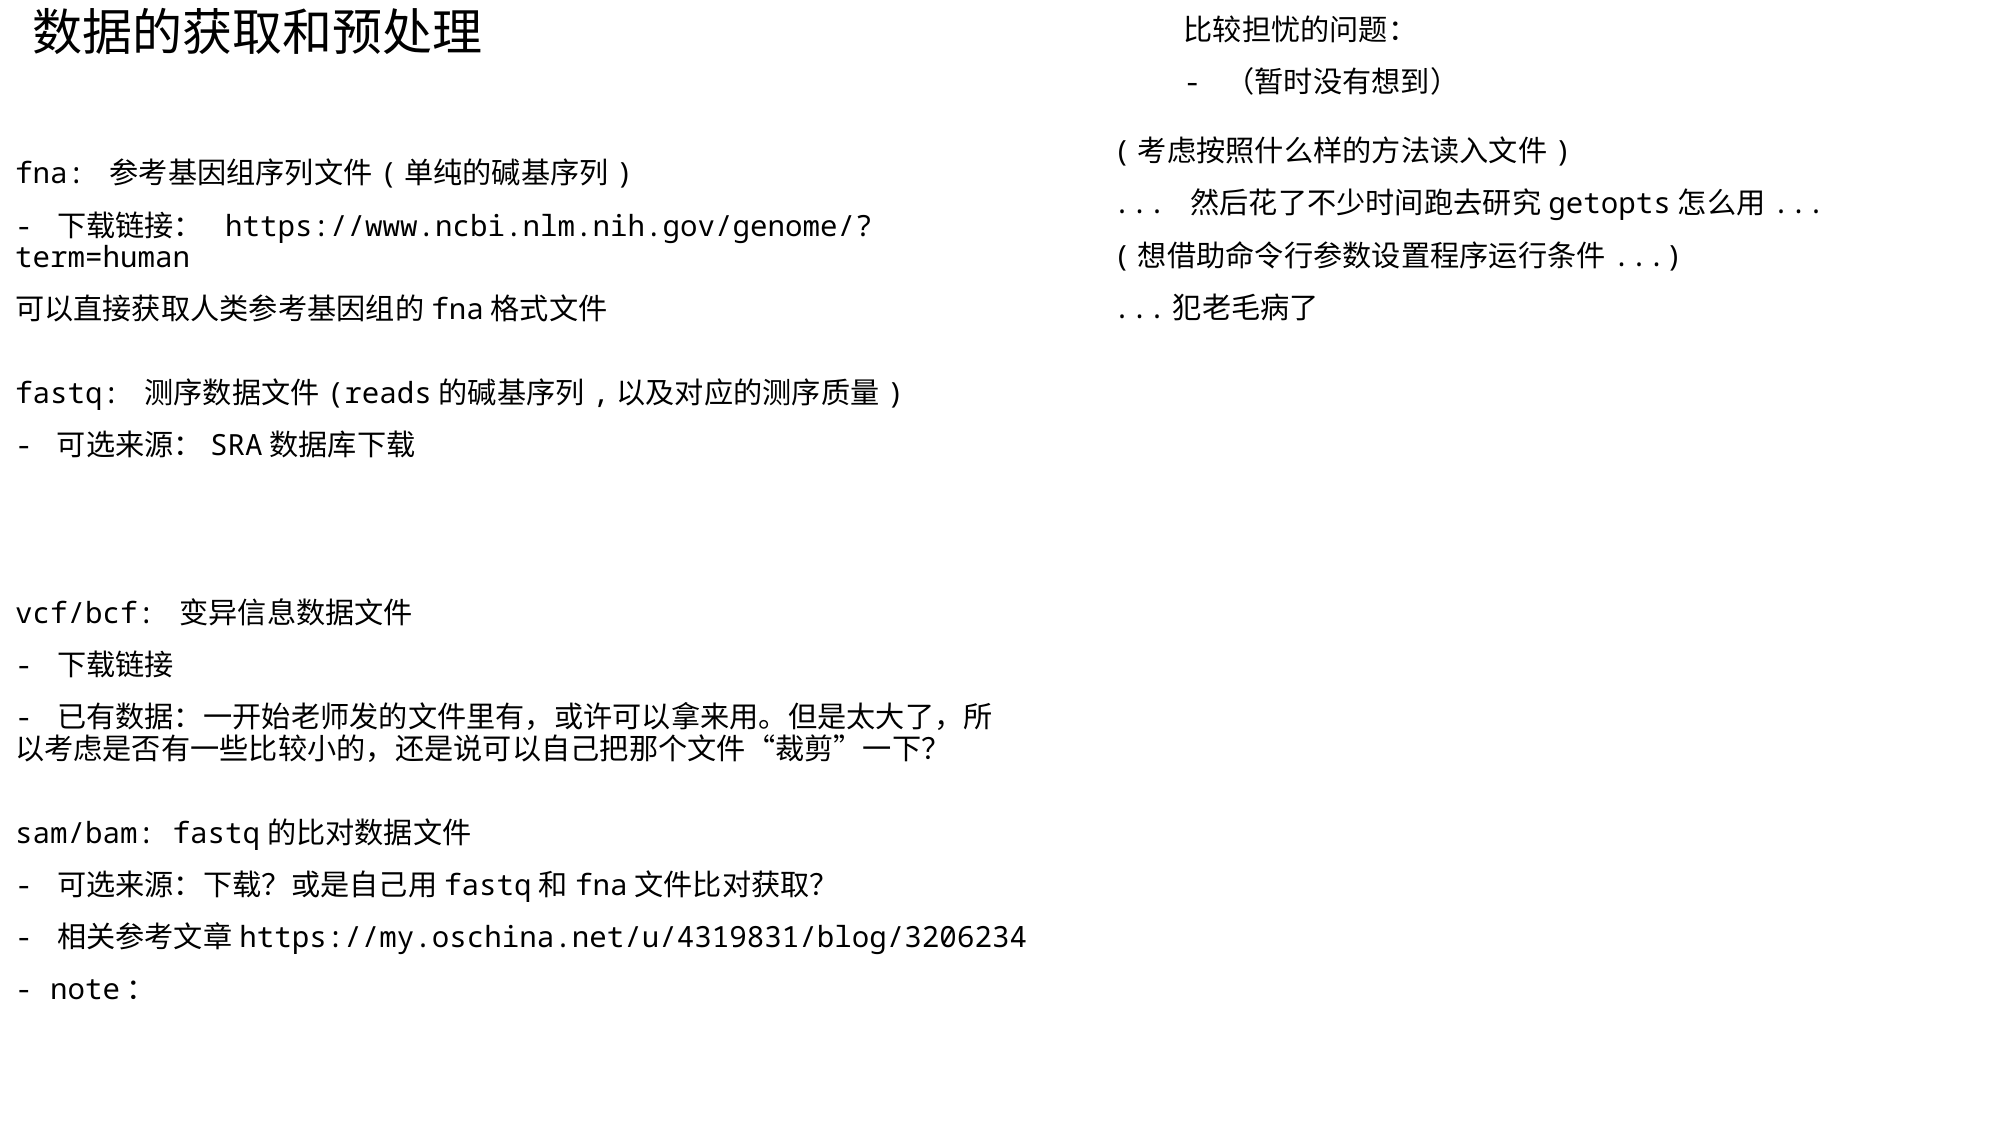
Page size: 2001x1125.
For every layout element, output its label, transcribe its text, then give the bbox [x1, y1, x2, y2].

text_box vcf/bcf: 变异信息数据文件 - 下载链接 - 已有数据：一开始老师发的文件里有，或许可以拿来用。但是太大了，所以考虑是否有一些比较小的，还是说可以自己把那个文件“裁剪”一下？ [0, 590, 1010, 774]
text_box (考虑按照什么样的方法读入文件) ... 然后花了不少时间跑去研究getopts怎么用... (想借助命令行参数设置程序运行条件...) ...犯老毛病了 [1098, 129, 1855, 333]
text_box 比较担忧的问题： - （暂时没有想到） [1168, 7, 1607, 107]
text_box fastq: 测序数据文件(reads的碱基序列,以及对应的测序质量) - 可选来源：SRA数据库下载 [0, 371, 1020, 470]
text_box fna: 参考基因组序列文件(单纯的碱基序列) - 下载链接： https://www.ncbi.nlm.nih.gov/genome/?term=human 可以直接获取人类参考基因组的fna格式文件 [0, 151, 1045, 334]
text_box sam/bam: fastq的比对数据文件 - 可选来源：下载？或是自己用fastq和fna文件比对获取？ - 相关参考文章https://my.oschina.net/u/4319831/blog/3206234 - note： [0, 810, 1086, 1014]
subtitle 数据的获取和预处理 [0, 0, 516, 78]
